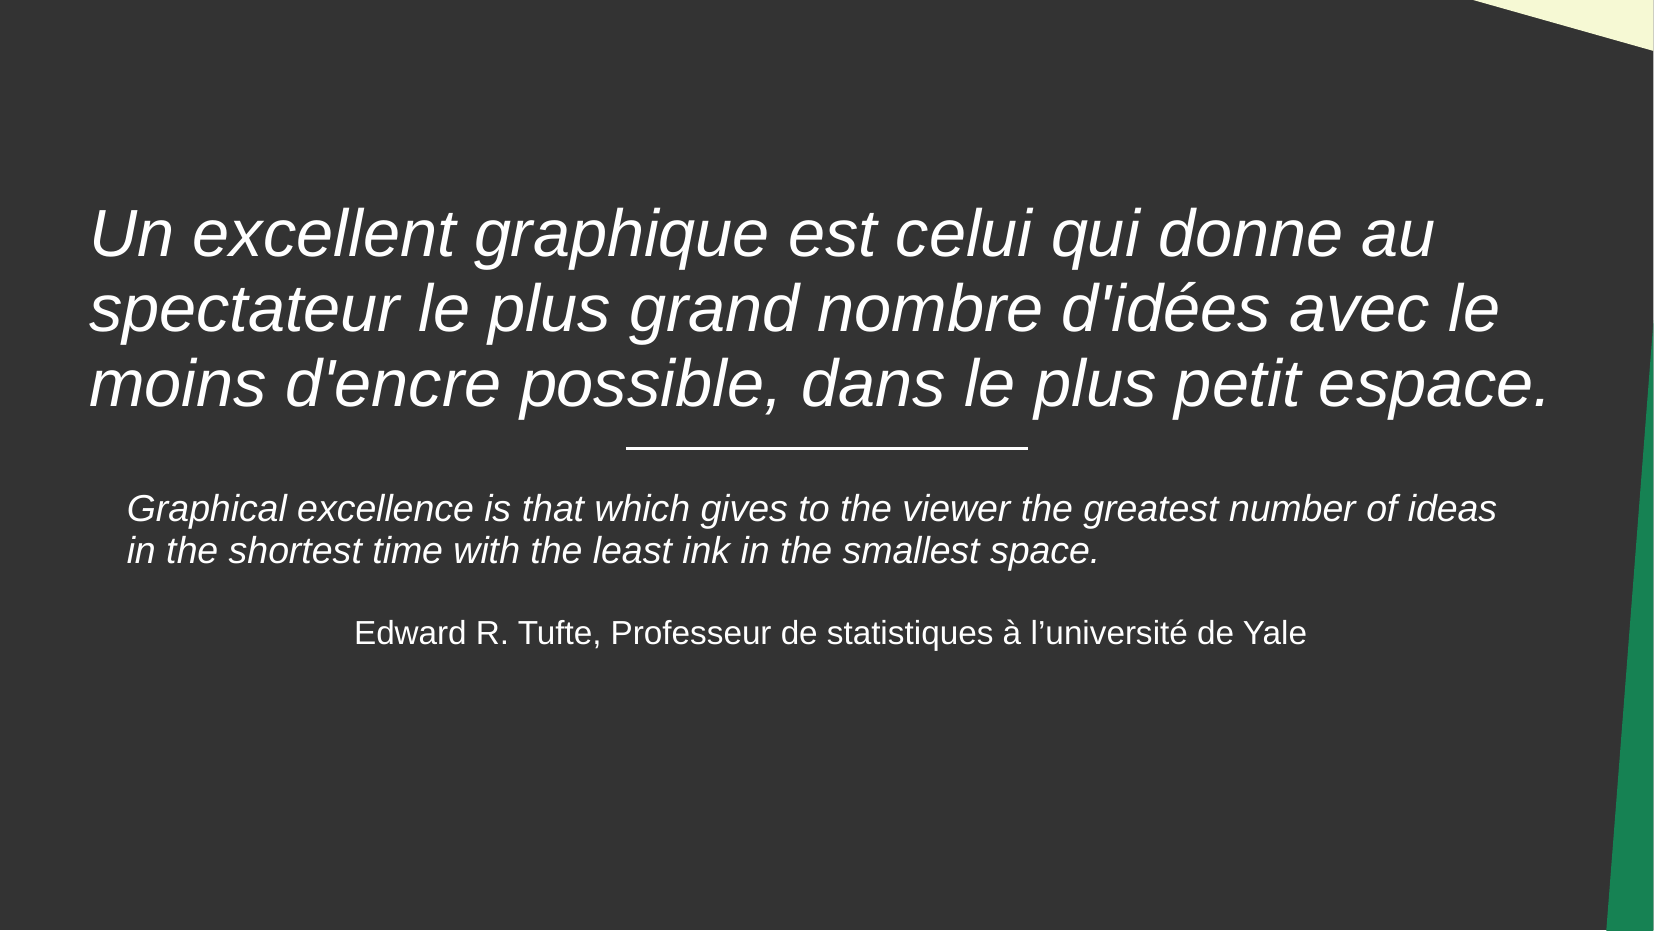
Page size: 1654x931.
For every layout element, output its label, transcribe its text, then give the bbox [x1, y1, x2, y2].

title Edward R. Tufte, Professeur de statistiques à l’université de Yale [31, 614, 1622, 652]
text_box [1473, 0, 1654, 52]
text_box [1606, 313, 1654, 931]
text_box Graphical excellence is that which gives to the viewer the greatest number of ideas in the shortest time with the least ink in the smallest space. [112, 479, 1542, 579]
text_box Un excellent graphique est celui qui donne au spectateur le plus grand nombre d'idées avec le moins d'encre possible, dans le plus petit espace. [74, 188, 1580, 429]
